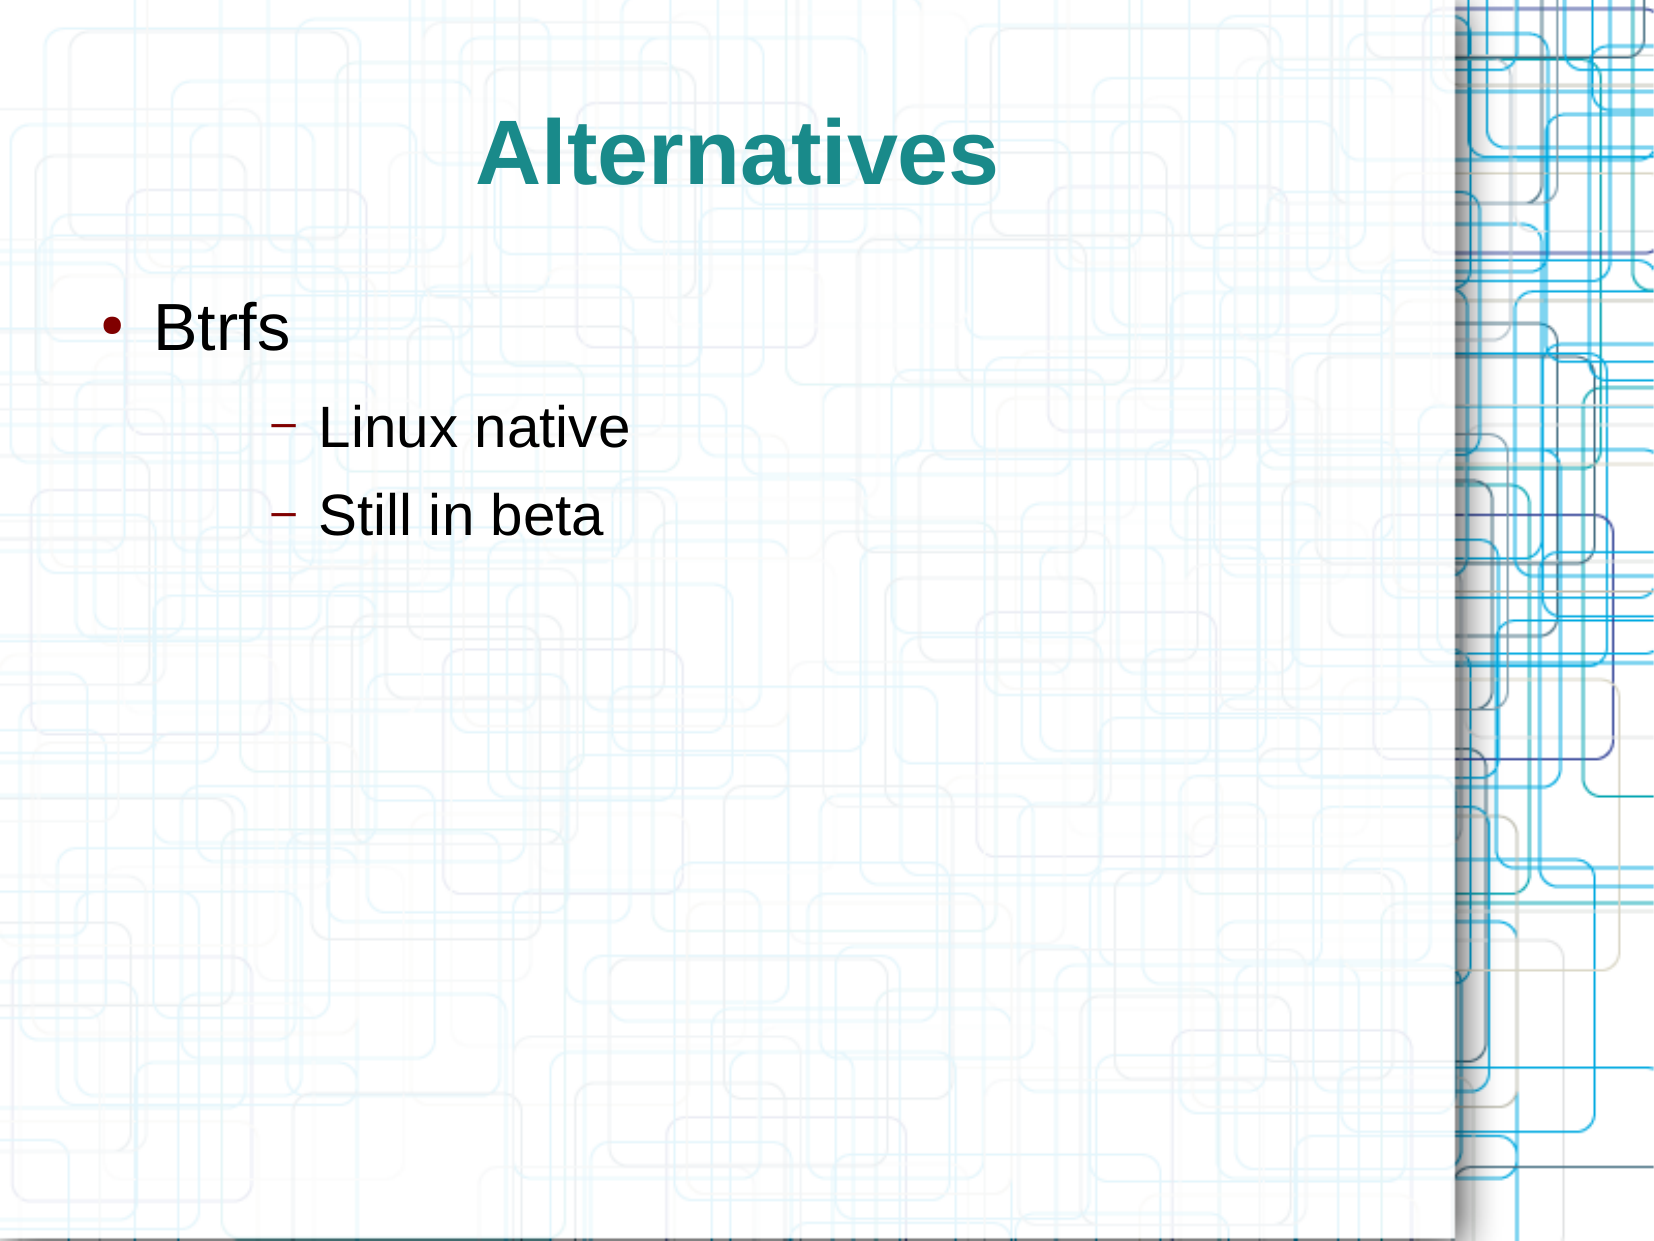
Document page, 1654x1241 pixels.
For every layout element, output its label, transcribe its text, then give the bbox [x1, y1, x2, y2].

list Btrfs Linux native Still in beta [82, 290, 1418, 1109]
picture [0, 0, 1654, 1241]
title Alternatives [59, 49, 1418, 257]
